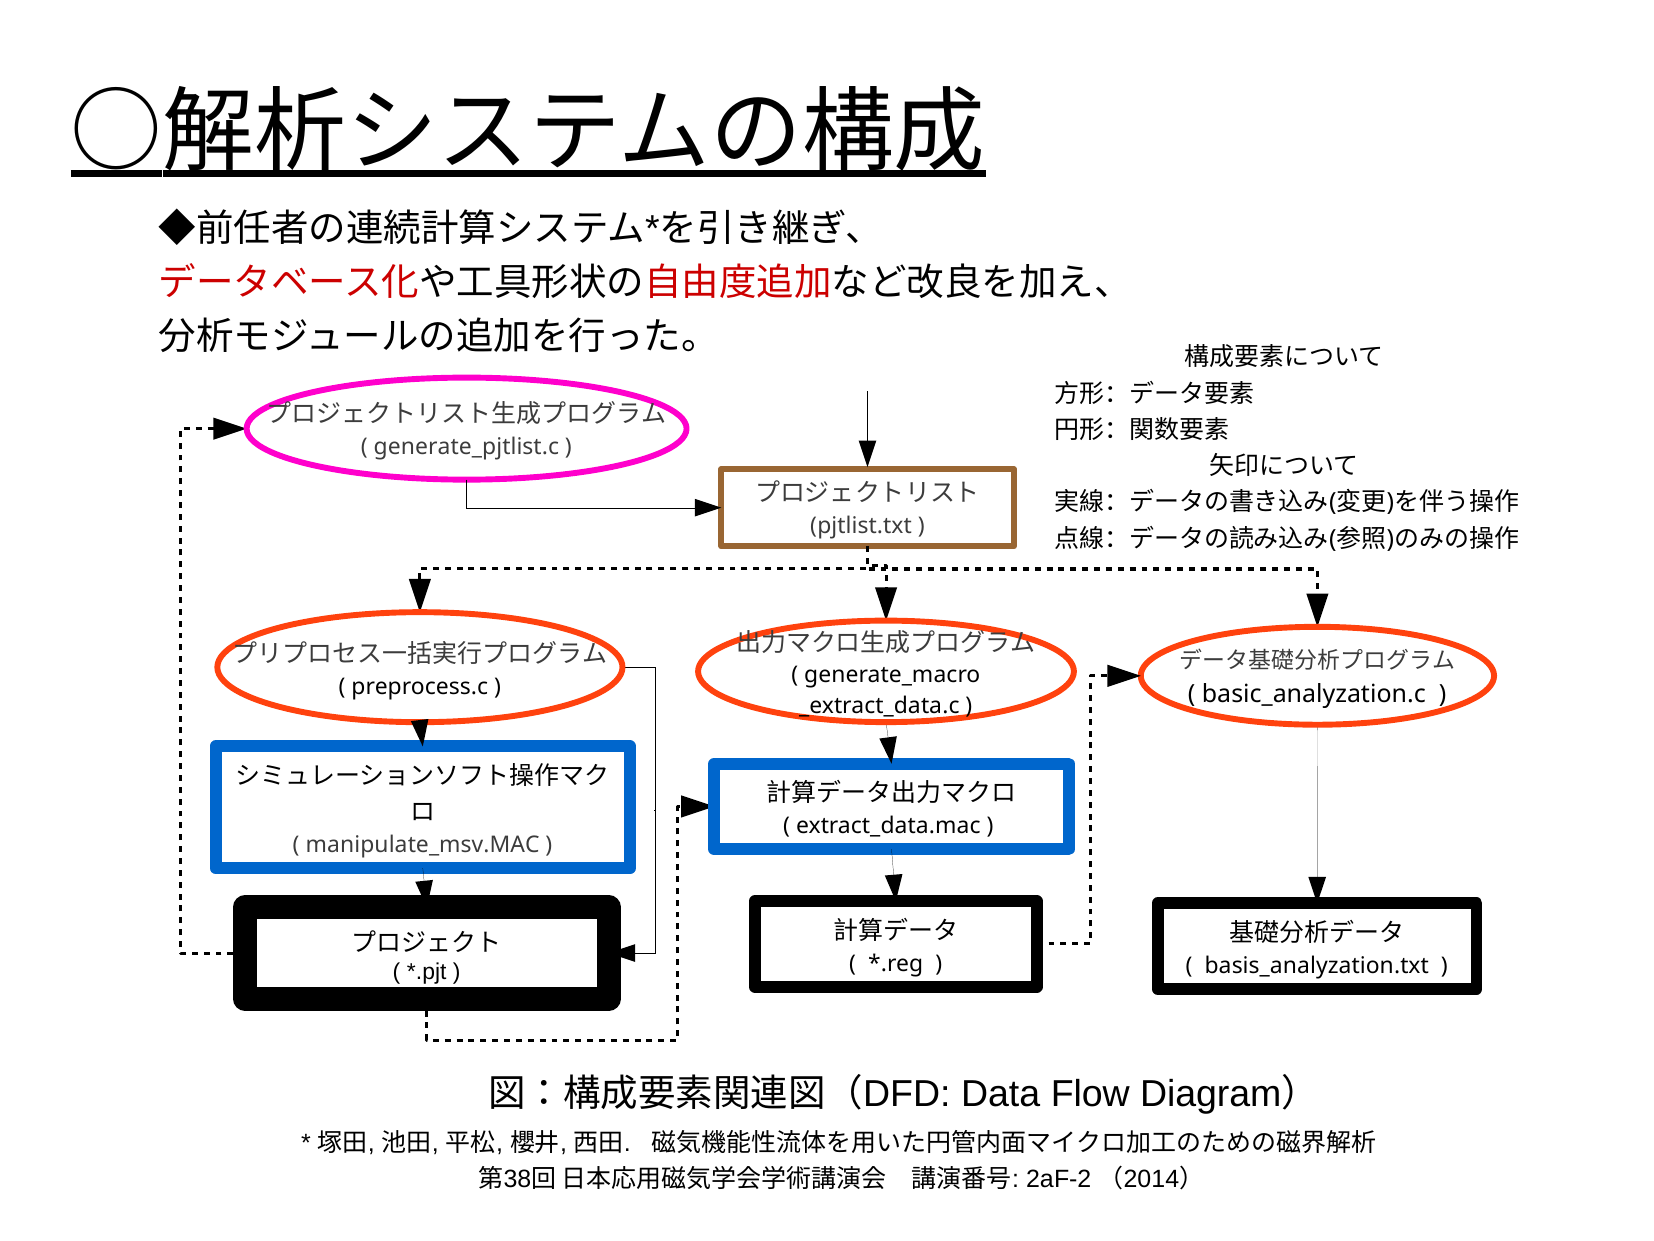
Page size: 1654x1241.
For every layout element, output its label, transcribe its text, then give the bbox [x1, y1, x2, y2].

text_box 出力マクロ生成プログラム ( generate_macro _extract_data.c ) [698, 620, 1074, 723]
text_box 計算データ出力マクロ ( extract_data.mac ) [714, 763, 1069, 850]
list ◆前任者の連続計算システム*を引き継ぎ、 データベース化や工具形状の自由度追加など改良を加え、 分析モジュールの追加を行った。 [100, 197, 1625, 361]
text_box プリプロセス一括実行プログラム ( preprocess.c ) [217, 612, 623, 723]
text_box シミュレーションソフト操作マクロ ( manipulate_msv.MAC ) [215, 746, 631, 869]
text_box 基礎分析データ ( basis_analyzation.txt ) [1157, 903, 1477, 989]
text_box プロジェクトリスト生成プログラム ( generate_pjtlist.c ) [246, 377, 687, 480]
list 図：構成要素関連図（DFD: Data Flow Diagram） [153, 1062, 1583, 1146]
text_box プロジェクトリスト (pjtlist.txt ) [721, 469, 1014, 547]
text_box 構成要素について 方形：データ要素 円形：関数要素 矢印について 実線：データの書き込み(変更)を伴う操作 点線：データの読み込み(参照)のみの操作 [1026, 361, 1542, 558]
text_box 計算データ ( *.reg ) [754, 901, 1037, 987]
list * 塚田, 池田, 平松, 櫻井, 西田. 磁気機能性流体を用いた円管内面マイクロ加工のための磁界解析 第38回 日本応用磁気学会学術講演会 講演番号: 2aF-2 （2014） [106, 1122, 1506, 1217]
title ○解析システムの構成 [70, 19, 1559, 227]
text_box データ基礎分析プログラム ( basic_analyzation.c ) [1140, 626, 1495, 725]
text_box プロジェクト ( *.pjt ) [245, 907, 609, 999]
